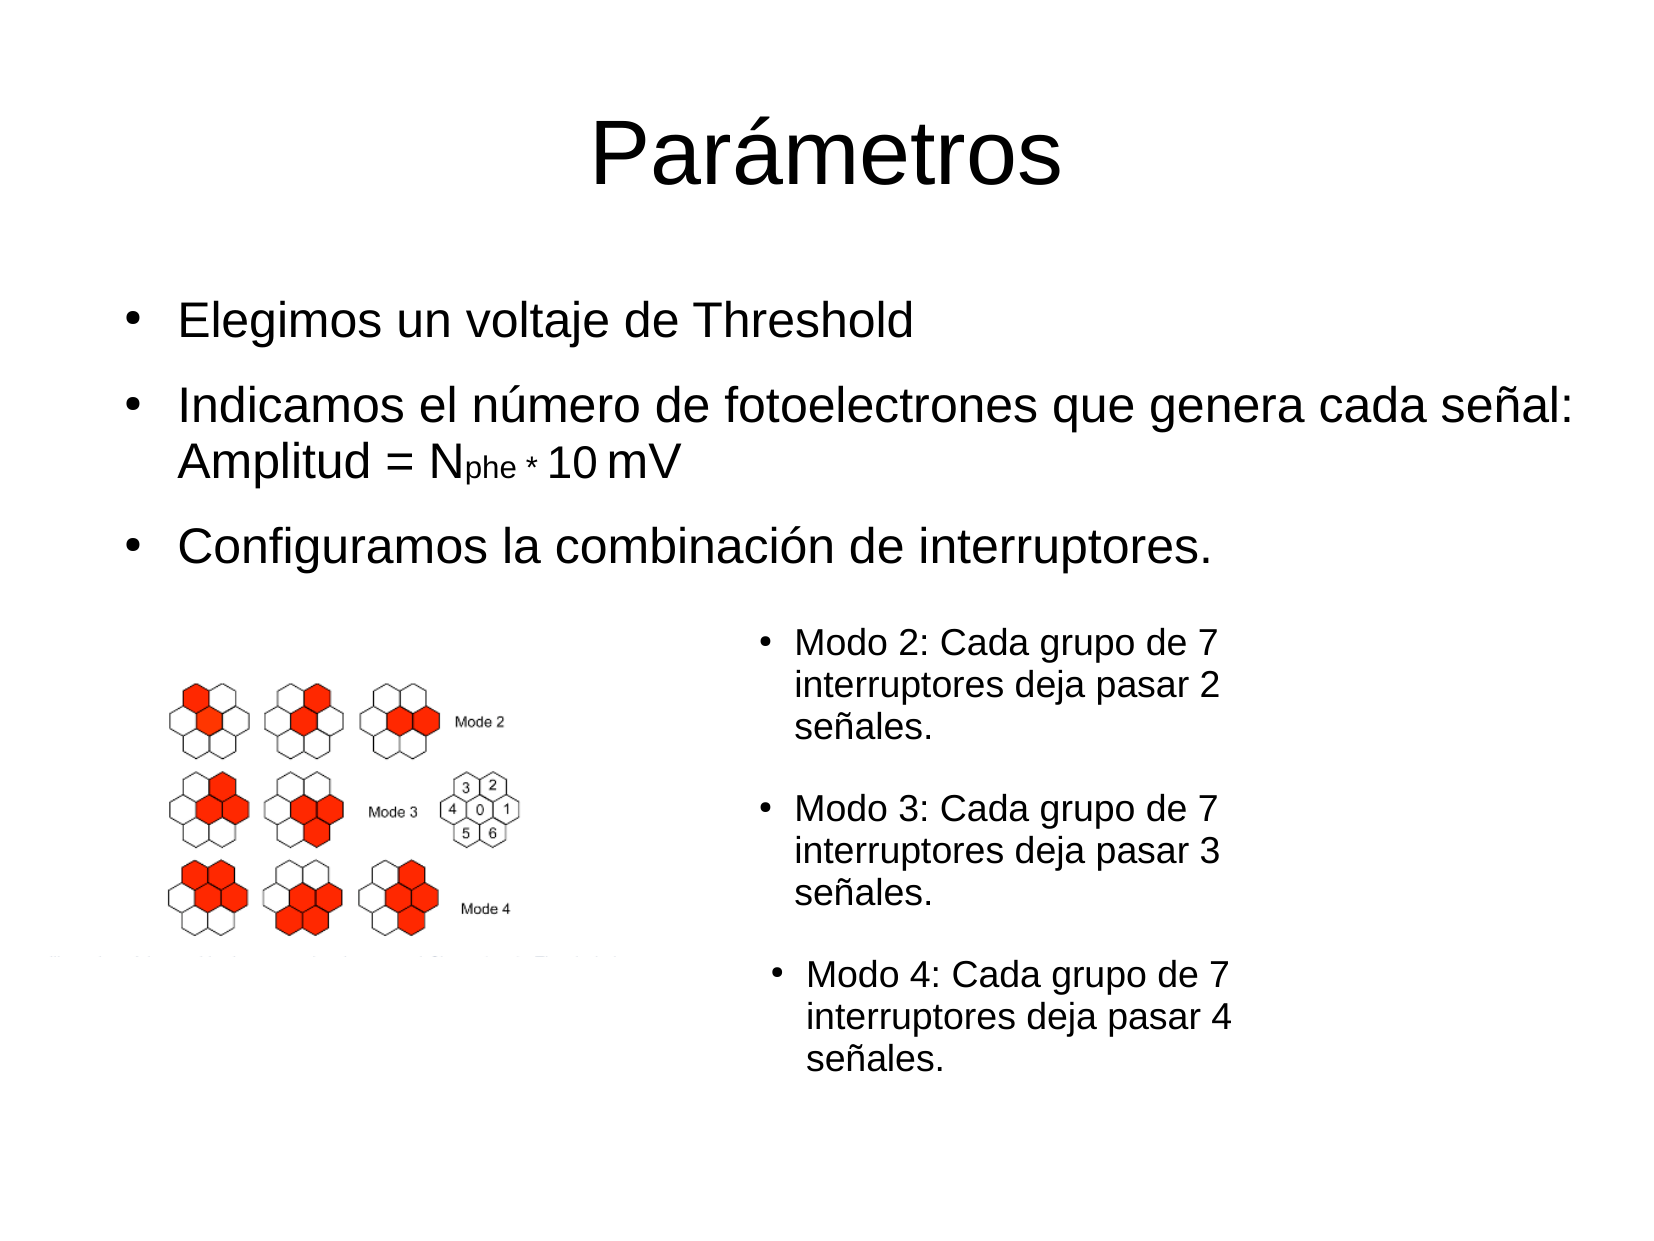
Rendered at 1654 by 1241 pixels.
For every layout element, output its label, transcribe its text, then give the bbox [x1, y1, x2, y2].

list Elegimos un voltaje de Threshold Indicamos el número de fotoelectrones que genera cada señal: Amplitud = Nphe * 10 mV Configuramos la combinación de interruptores. [106, 291, 1595, 1111]
text_box Modo 3: Cada grupo de 7 interruptores deja pasar 3 señales. [744, 780, 1252, 922]
picture [34, 676, 674, 957]
text_box Modo 2: Cada grupo de 7 interruptores deja pasar 2 señales. [744, 614, 1252, 755]
text_box Modo 4: Cada grupo de 7 interruptores deja pasar 4 señales. [755, 945, 1264, 1087]
title Parámetros [82, 49, 1571, 257]
